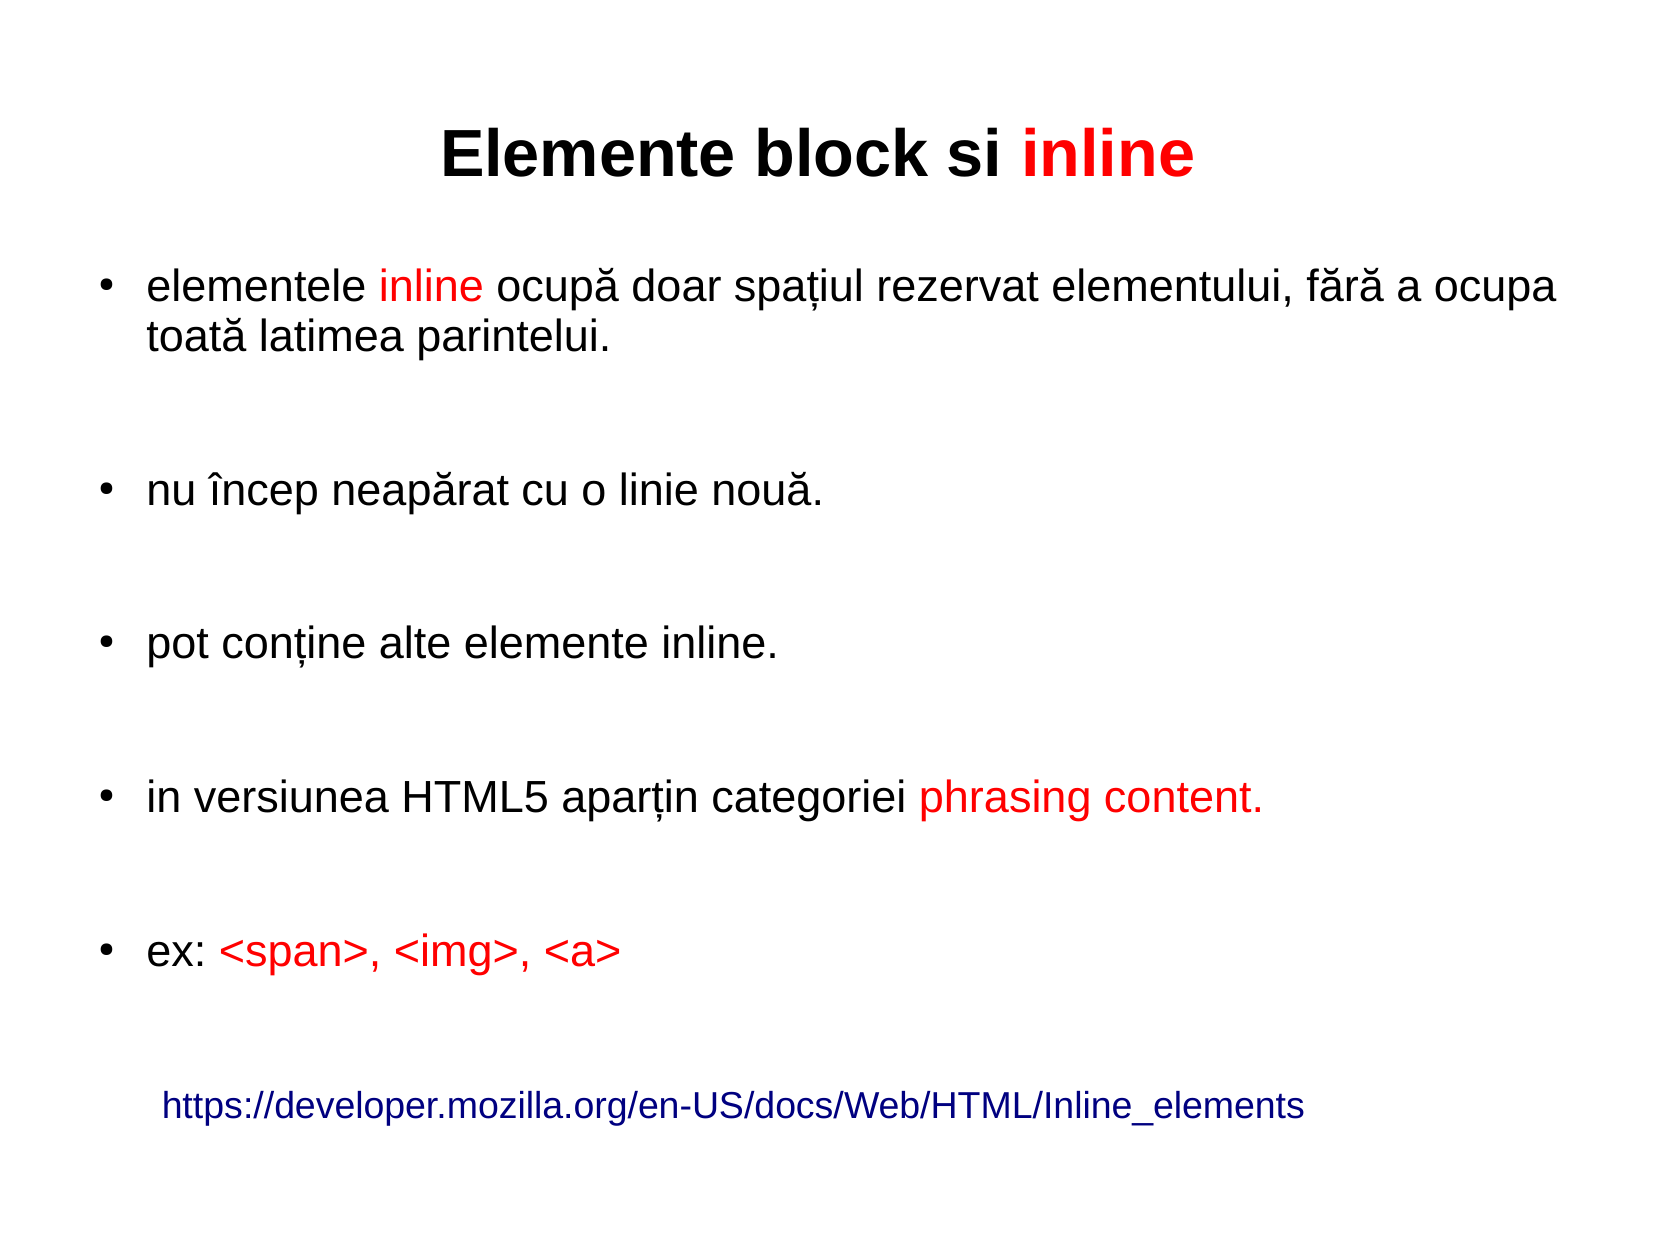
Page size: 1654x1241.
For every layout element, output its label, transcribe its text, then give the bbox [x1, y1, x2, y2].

list elementele inline ocupă doar spațiul rezervat elementului, fără a ocupa toată latimea parintelui. nu încep neapărat cu o linie nouă. pot conține alte elemente inline. in versiunea HTML5 aparțin categoriei phrasing content. ex: <span>, <img>, <a> [82, 260, 1571, 980]
text_box https://developer.mozilla.org/en-US/docs/Web/HTML/Inline_elements [147, 1076, 1564, 1147]
title Elemente block si inline [82, 49, 1571, 257]
